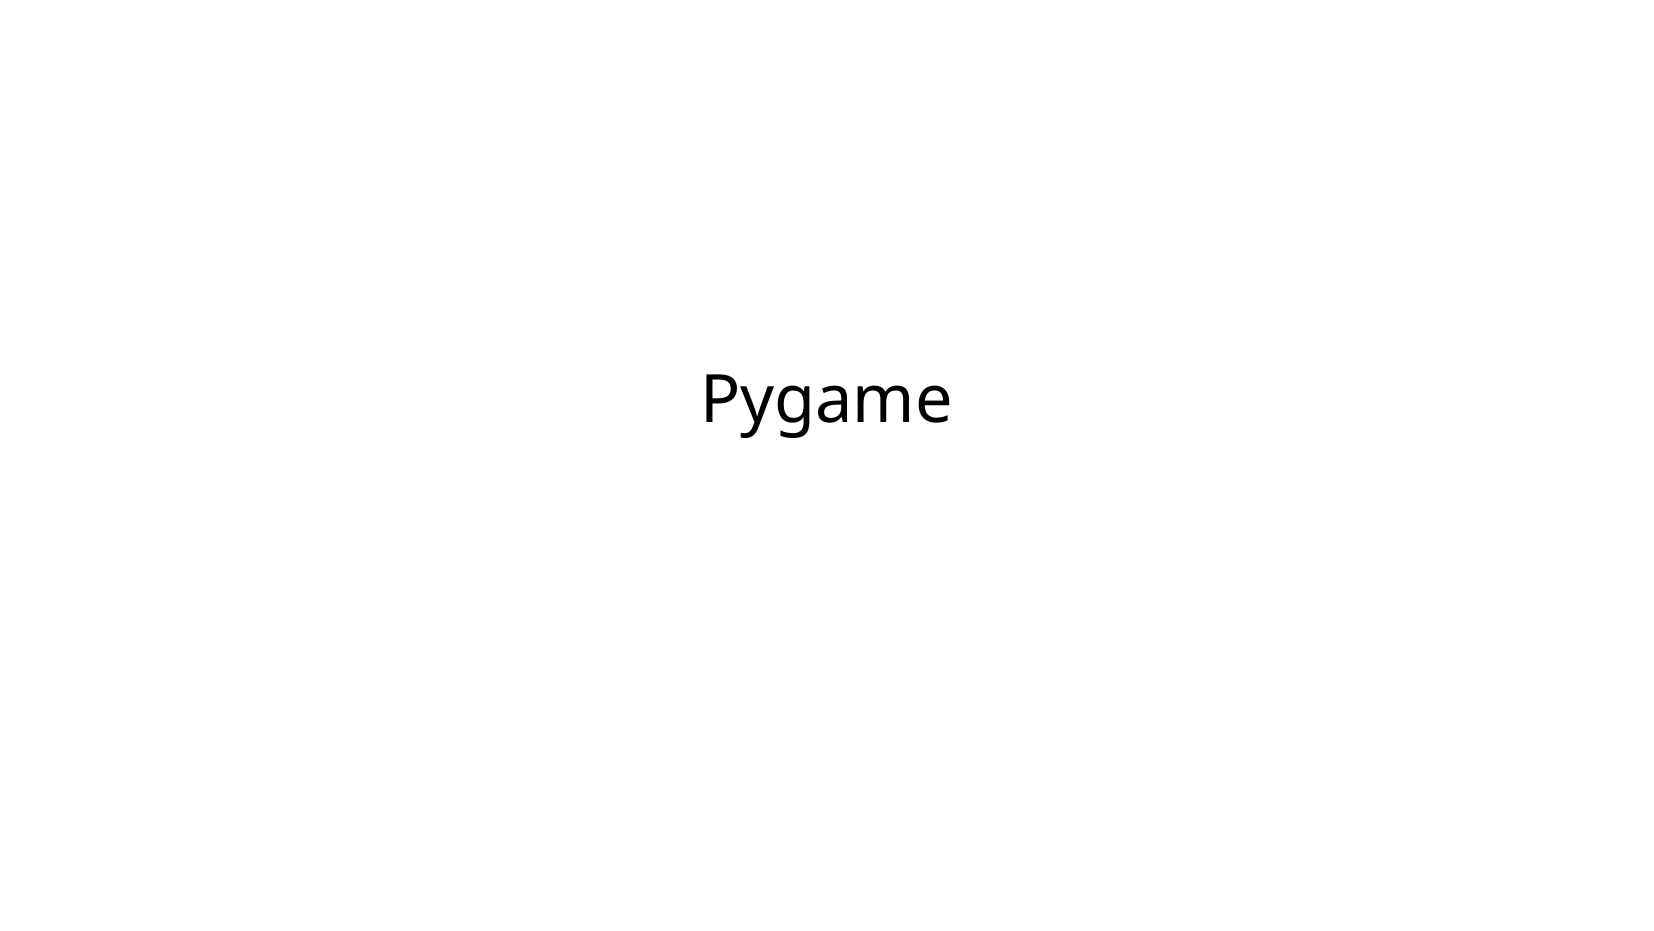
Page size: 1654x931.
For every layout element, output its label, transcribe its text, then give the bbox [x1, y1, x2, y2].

text_box Pygame [82, 37, 1571, 758]
